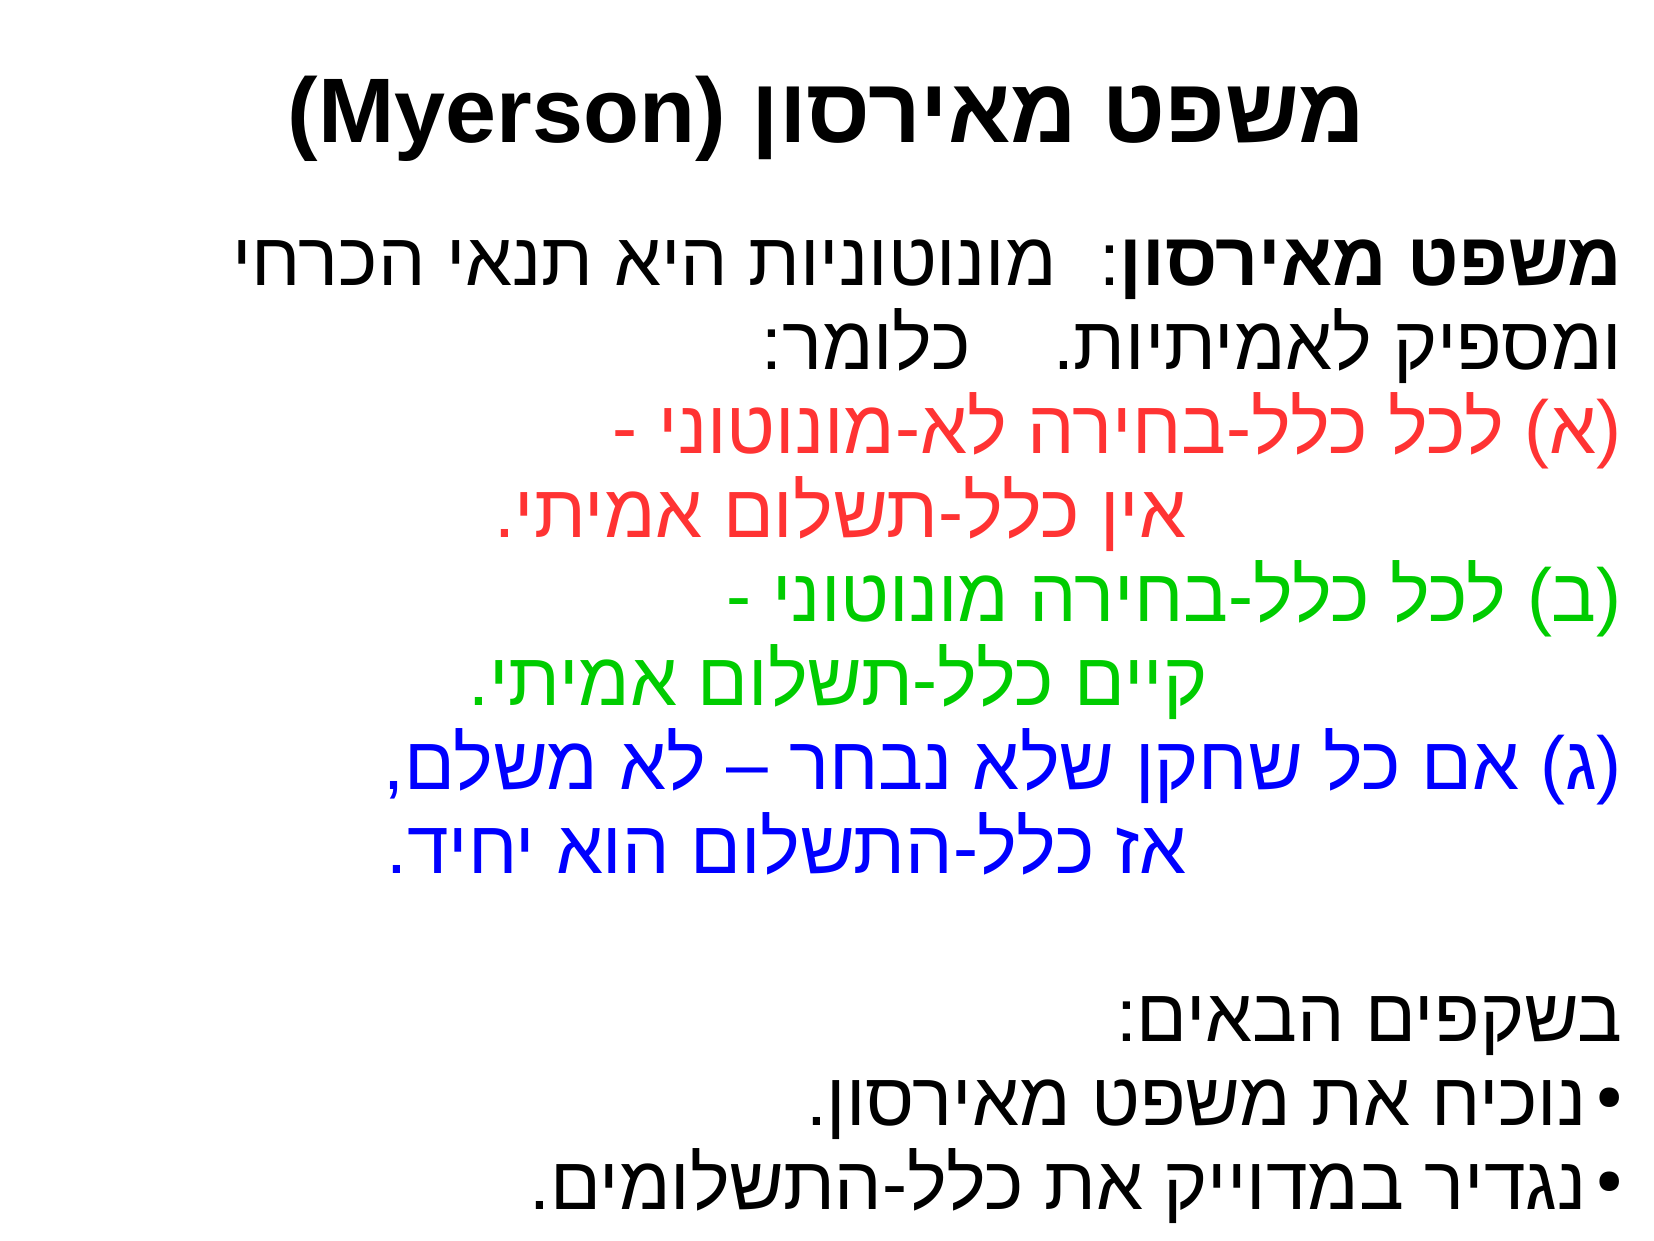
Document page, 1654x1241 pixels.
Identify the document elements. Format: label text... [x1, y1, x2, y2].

text_box משפט מאירסון: מונוטוניות היא תנאי הכרחי ומספיק לאמיתיות. כלומר: (א) לכל כלל-בחירה לא-מונוטוני - אין כלל-תשלום אמיתי. (ב) לכל כלל-בחירה מונוטוני - קיים כלל-תשלום אמיתי. (ג) אם כל שחקן שלא נבחר – לא משלם, אז כלל-התשלום הוא יחיד. בשקפים הבאים: נוכיח את משפט מאירסון. נגדיר במדוייק את כלל-התשלומים. [17, 210, 1638, 1234]
title משפט מאירסון (Myerson) [0, 0, 1654, 225]
